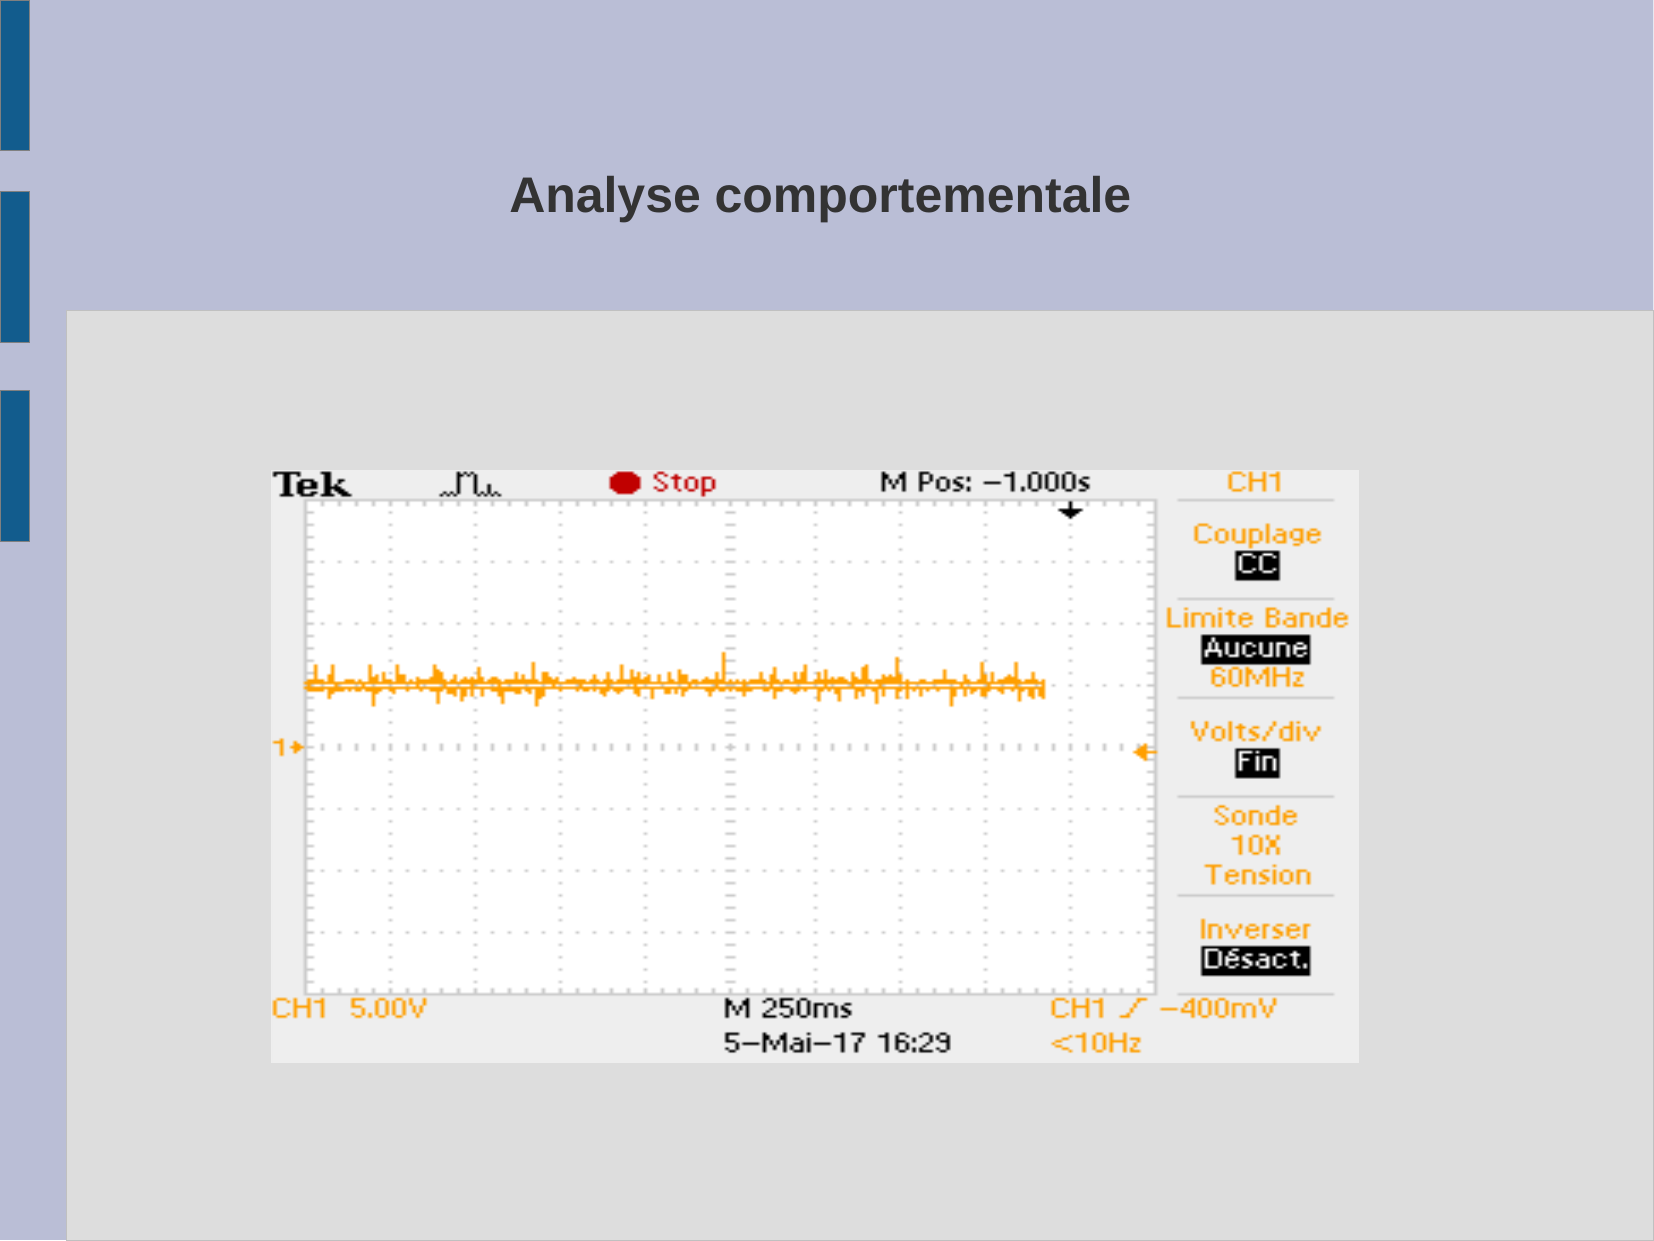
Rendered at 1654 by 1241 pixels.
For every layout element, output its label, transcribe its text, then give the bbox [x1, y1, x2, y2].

title Analyse comportementale [121, 91, 1534, 299]
picture [271, 470, 1359, 1063]
